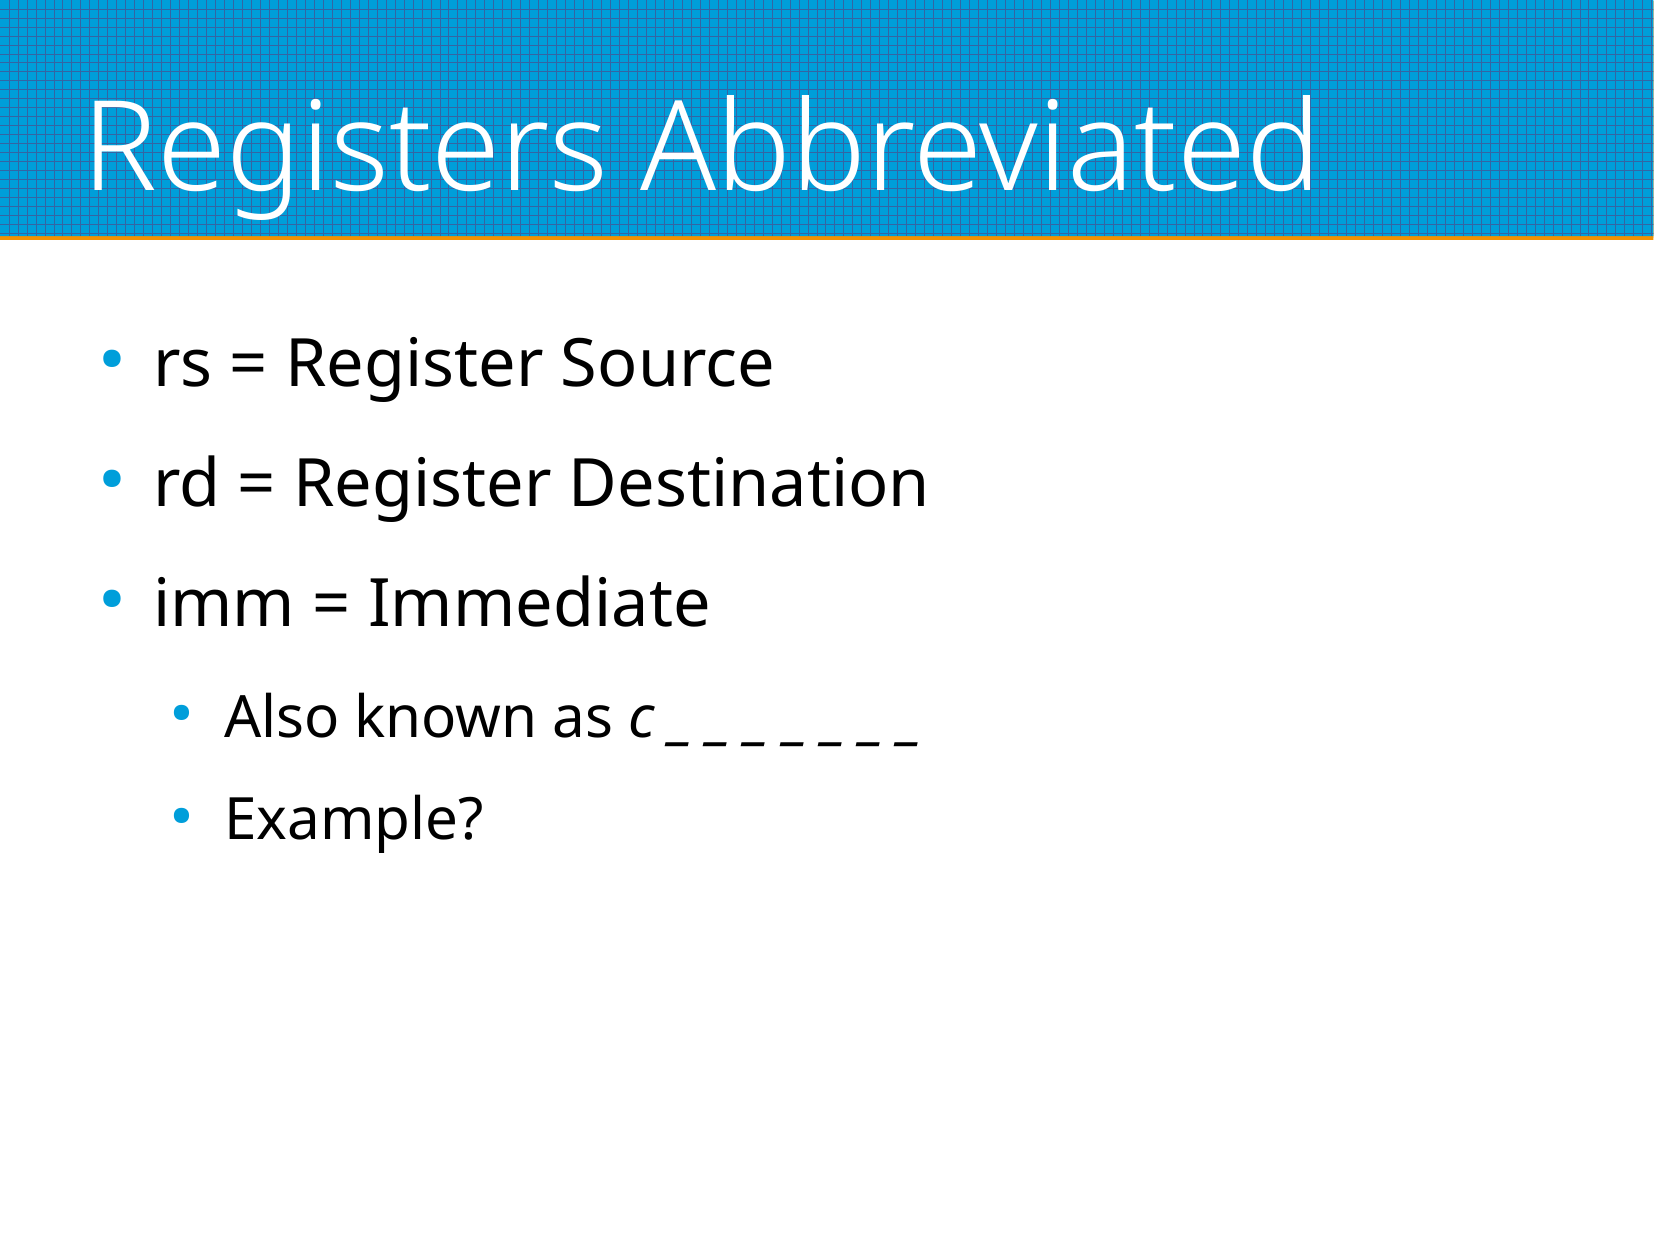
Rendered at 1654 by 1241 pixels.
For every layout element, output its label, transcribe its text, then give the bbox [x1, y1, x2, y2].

title Registers Abbreviated [82, 19, 1571, 227]
list rs = Register Source rd = Register Destination imm = Immediate Also known as c _ _ _ _ _ _ _ Example? [82, 314, 1563, 1081]
